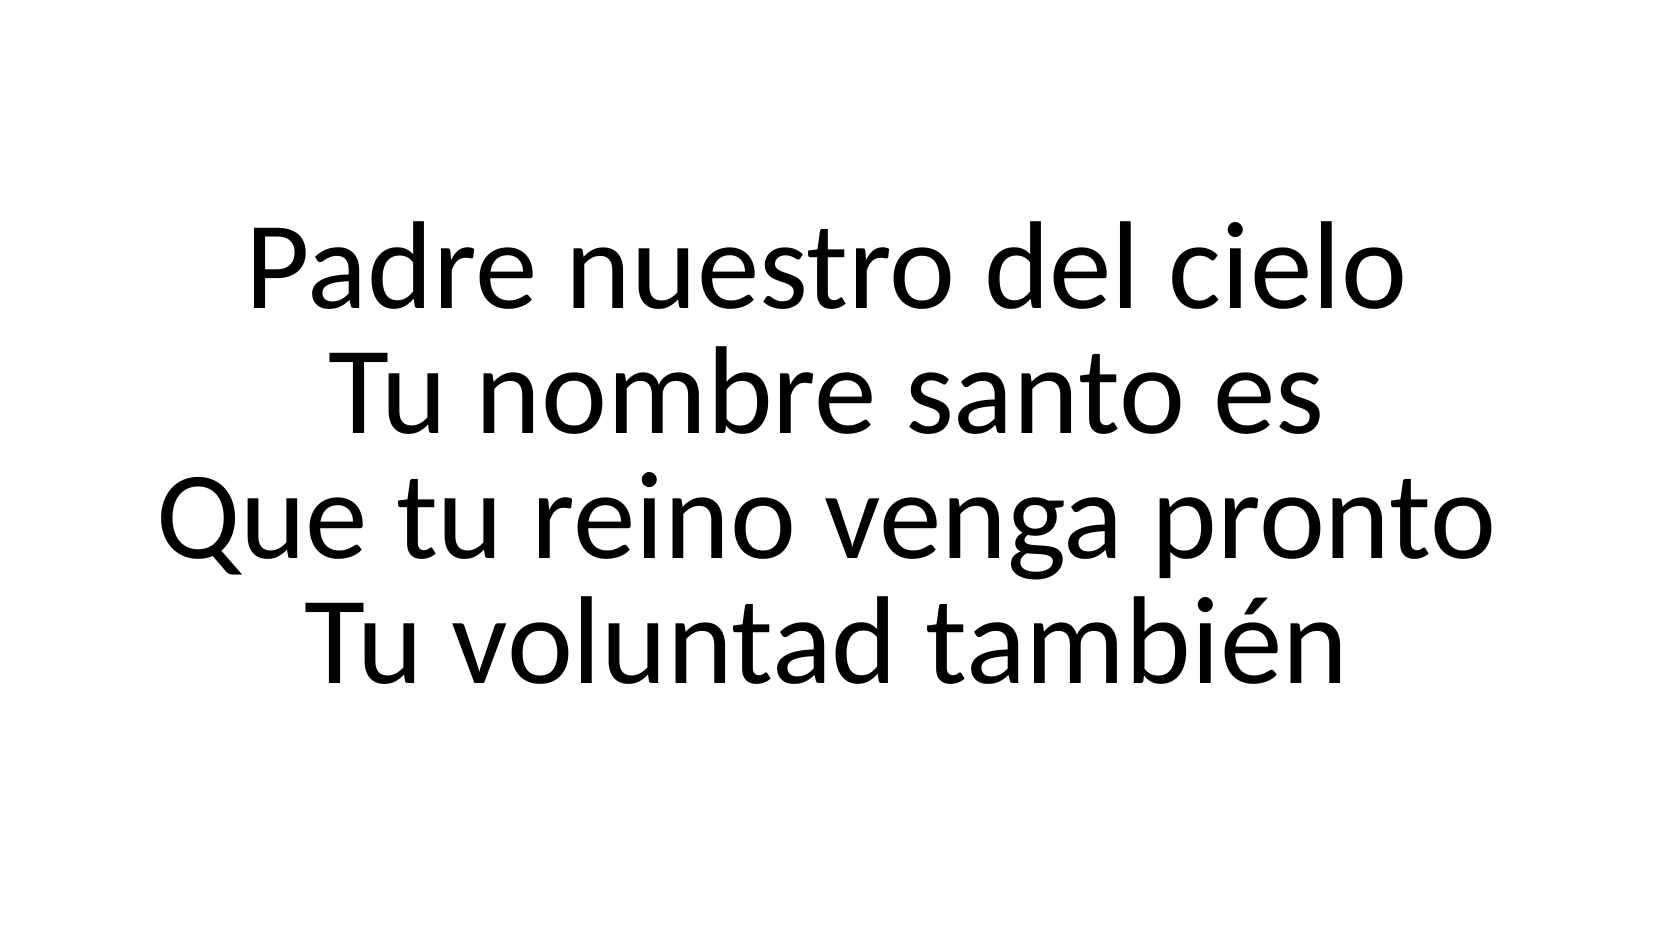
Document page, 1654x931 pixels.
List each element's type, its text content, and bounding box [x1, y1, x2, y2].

title Padre nuestro del cielo Tu nombre santo es Que tu reino venga pronto Tu voluntad también [0, 0, 1654, 931]
